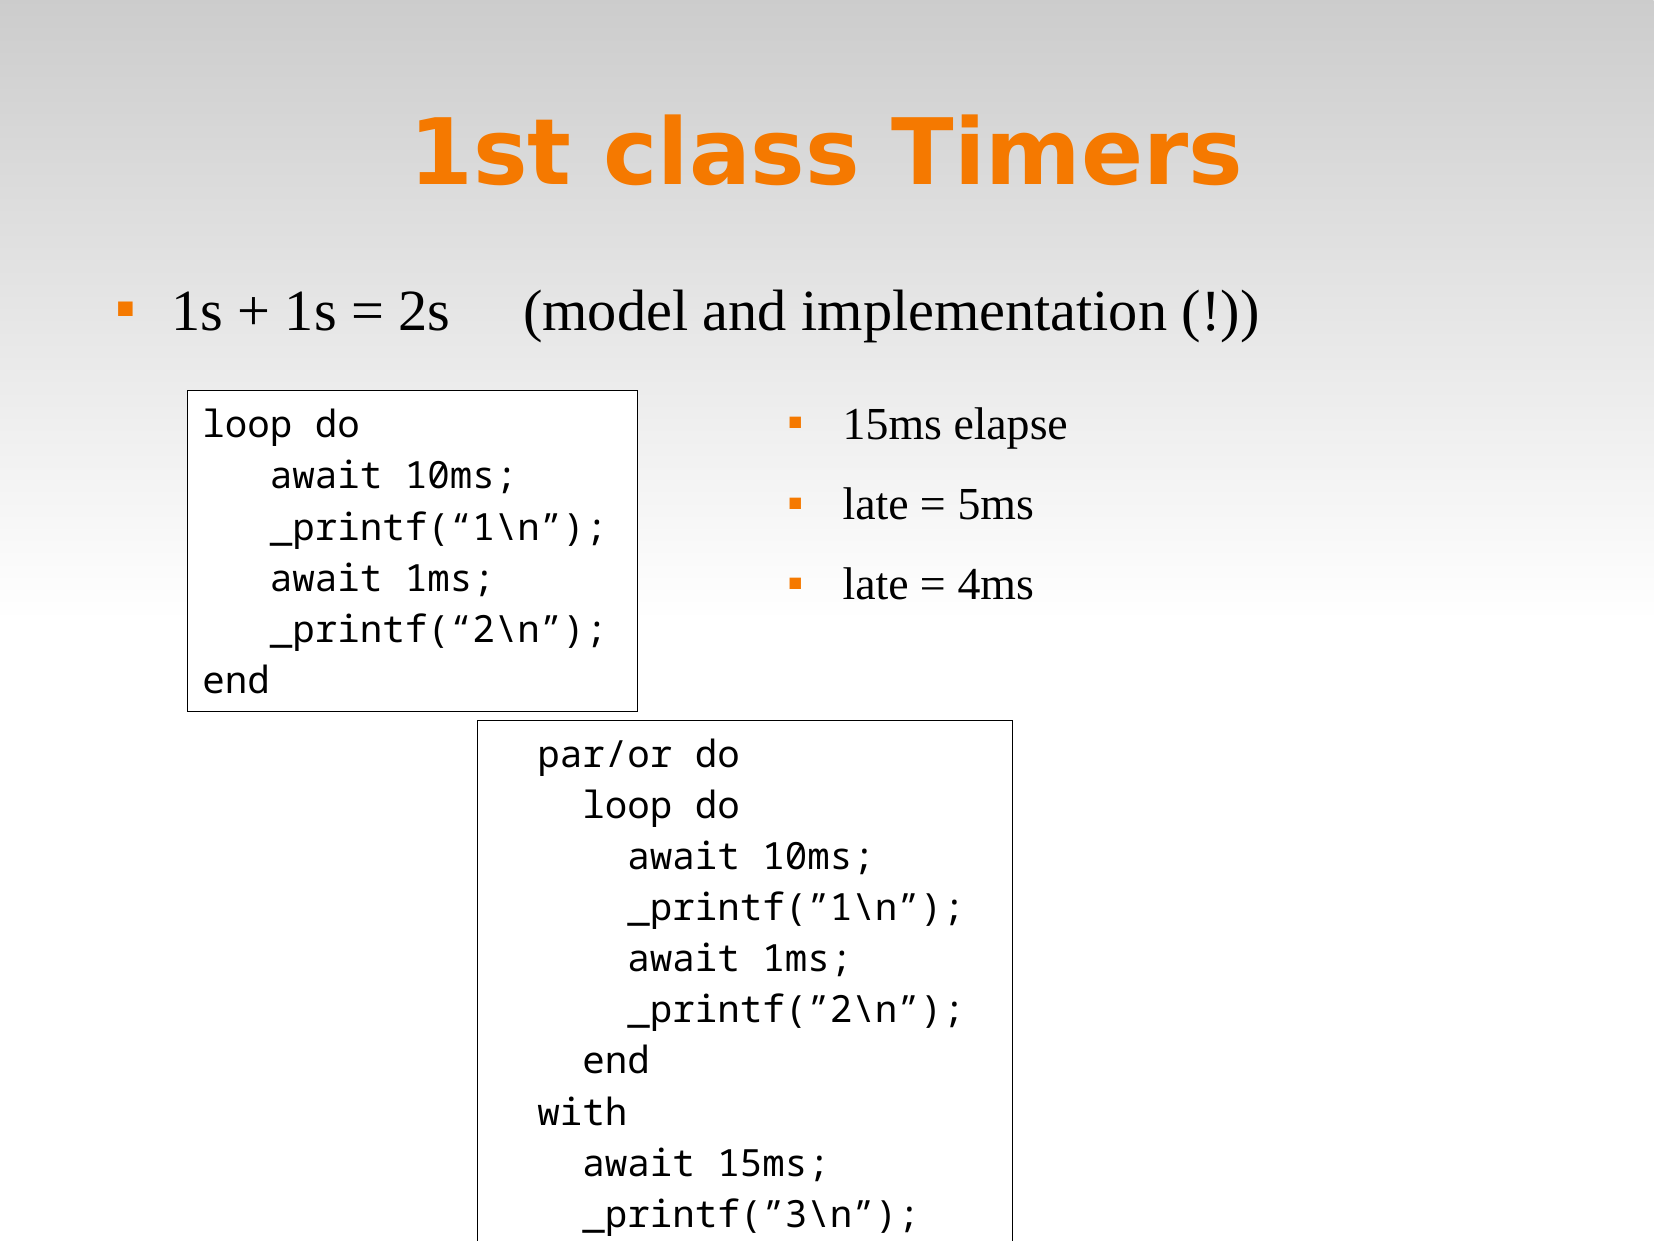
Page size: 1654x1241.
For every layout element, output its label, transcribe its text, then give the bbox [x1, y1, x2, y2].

text_box loop do await 10ms; _printf(“1\n”); await 1ms; _printf(“2\n”); end [187, 390, 638, 668]
list 1s + 1s = 2s (model and implementation (!)) [82, 278, 1571, 368]
title 1st class Timers [82, 49, 1571, 257]
text_box par/or do loop do await 10ms; _printf(”1\n”); await 1ms; _printf(”2\n”); end with await 15ms; _printf(”3\n”); end [477, 720, 1013, 1215]
list 15ms elapse late = 5ms late = 4ms [754, 398, 1455, 662]
